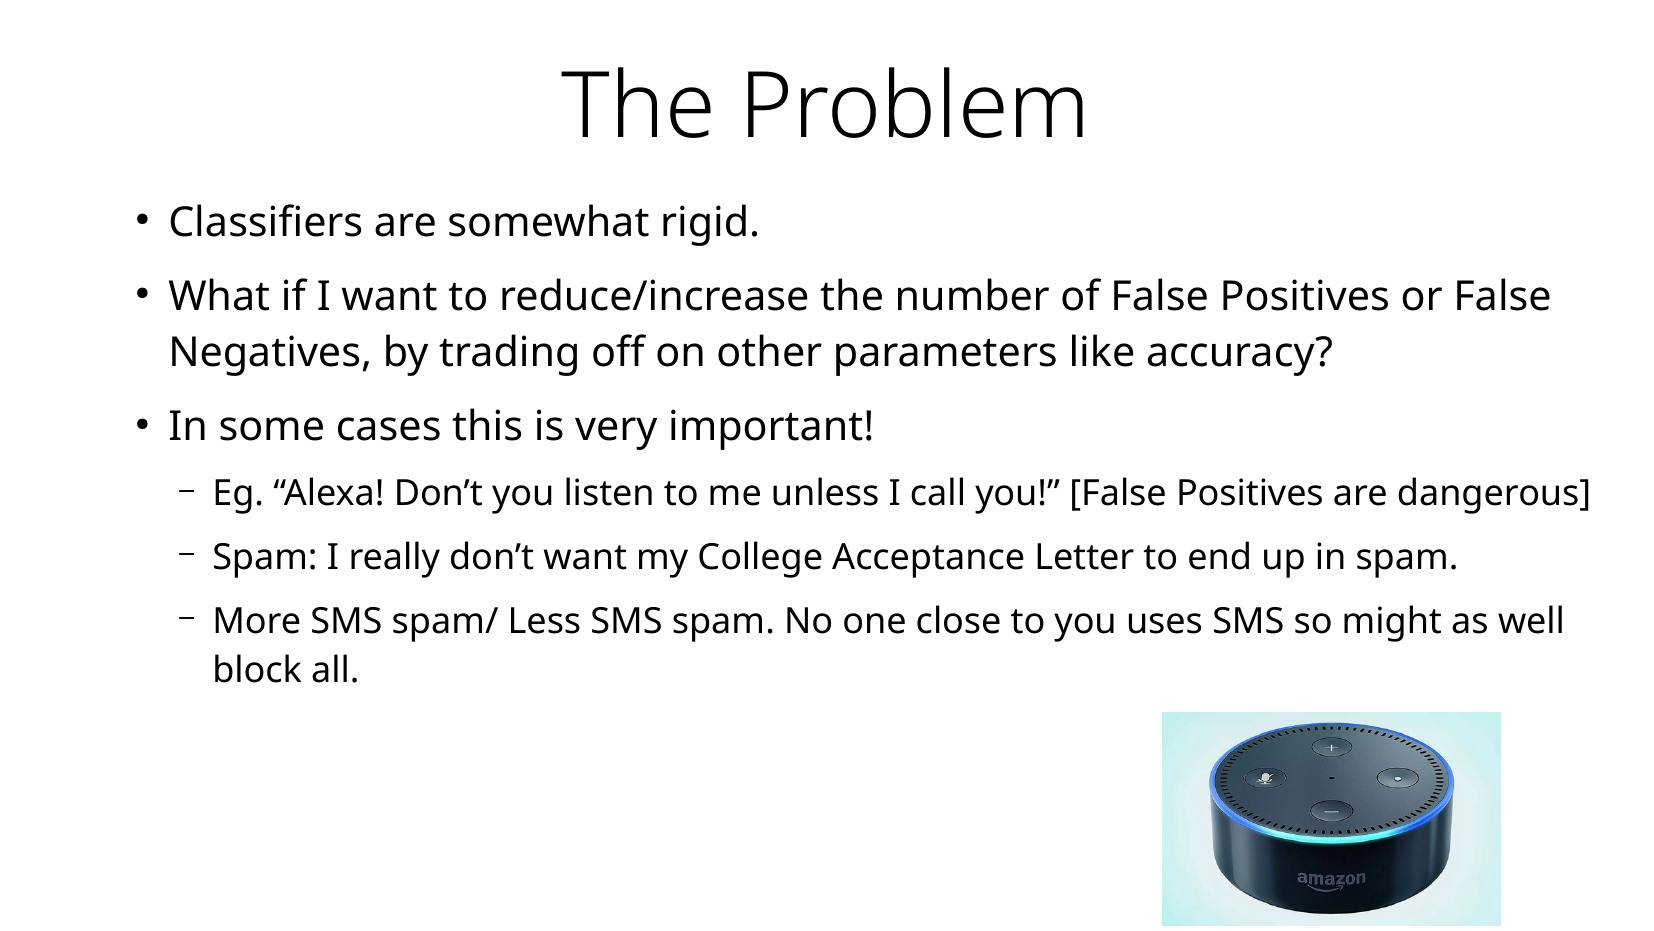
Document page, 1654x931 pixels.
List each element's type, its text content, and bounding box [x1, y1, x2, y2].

list Classifiers are somewhat rigid. What if I want to reduce/increase the number of False Positives or False Negatives, by trading off on other parameters like accuracy? In some cases this is very important! Eg. “Alexa! Don’t you listen to me unless I call you!” [False Positives are dangerous] Spam: I really don’t want my College Acceptance Letter to end up in spam. More SMS spam/ Less SMS spam. No one close to you uses SMS so might as well block all. [124, 192, 1613, 732]
picture [1162, 712, 1501, 926]
title The Problem [82, 37, 1571, 193]
